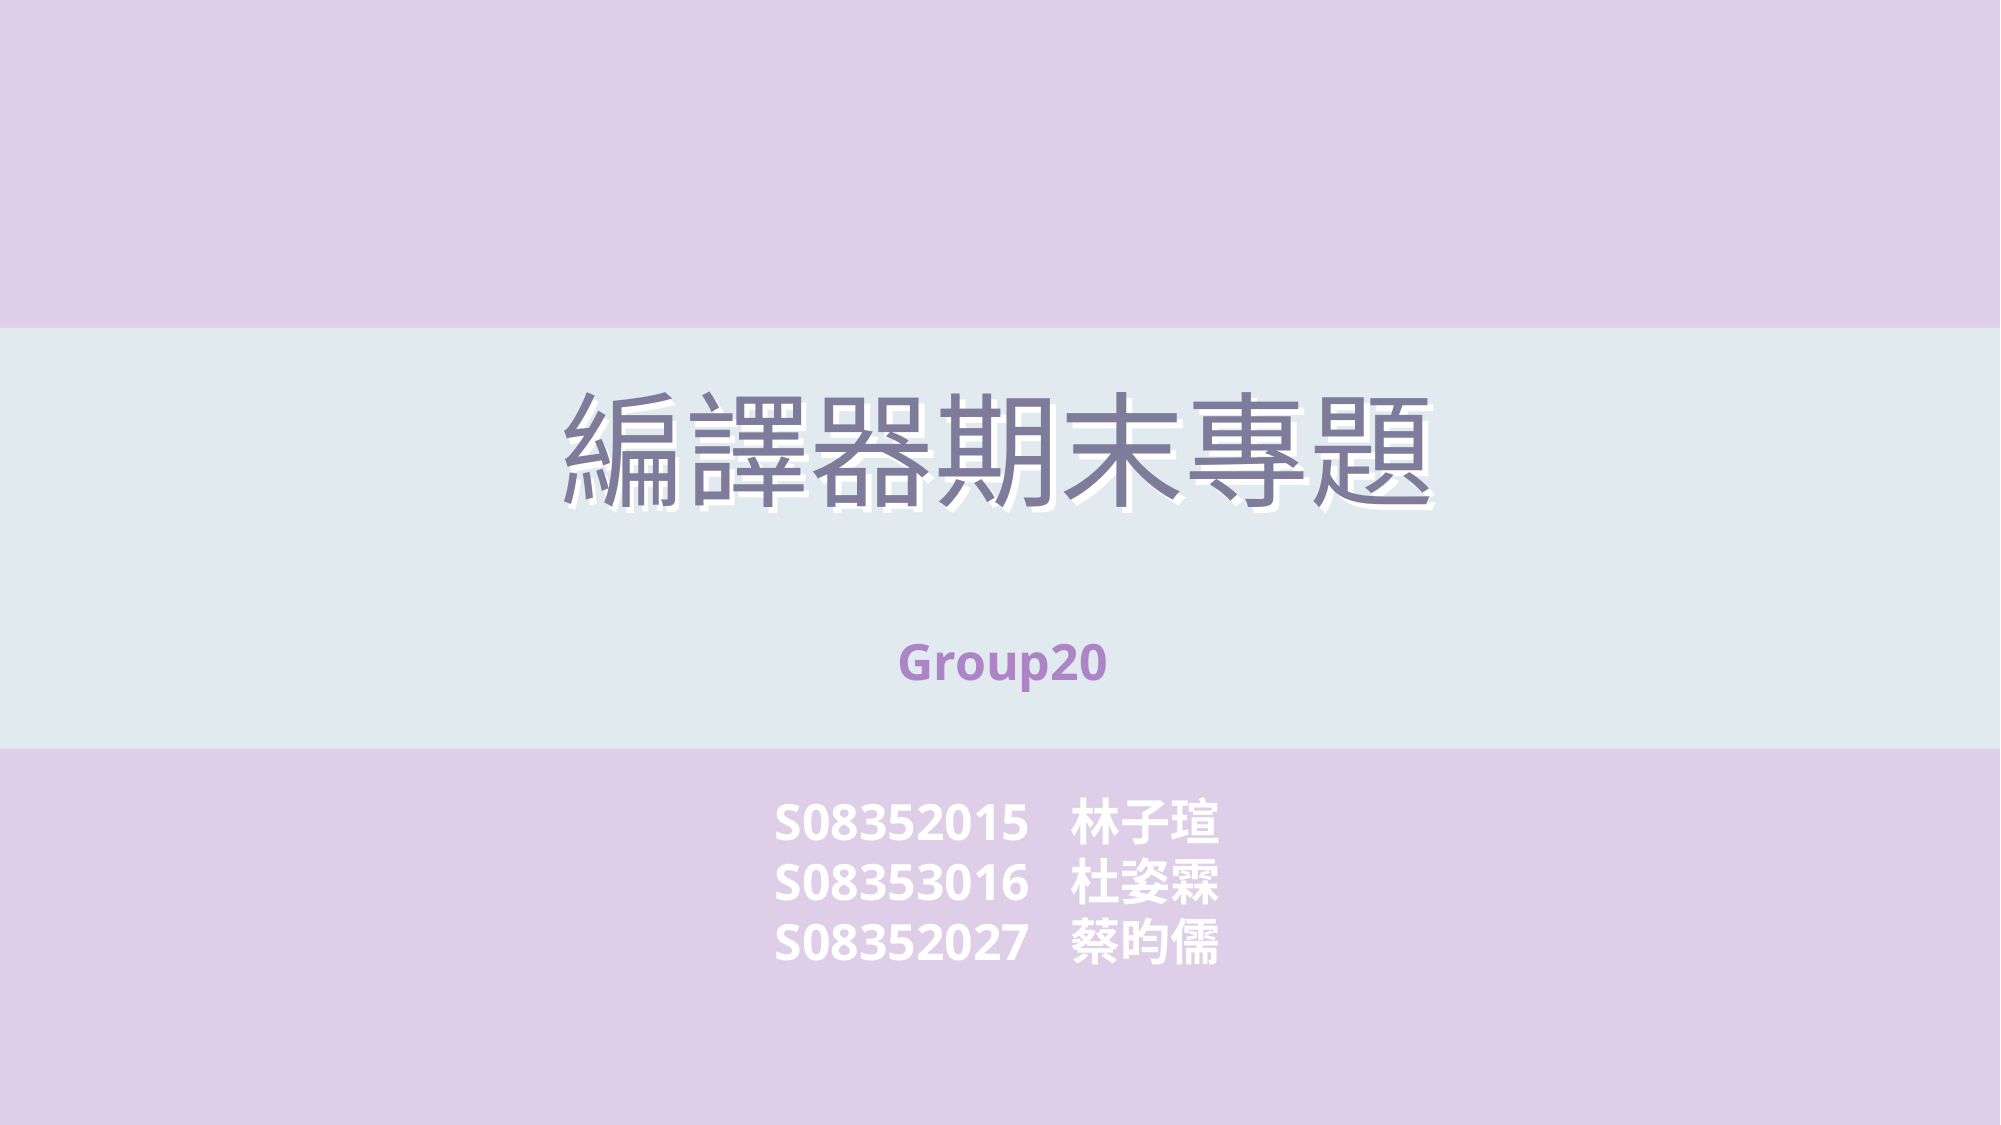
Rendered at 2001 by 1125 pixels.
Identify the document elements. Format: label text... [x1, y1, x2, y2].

text_box 編譯器期末專題 [531, 371, 1474, 536]
text_box [0, 327, 2000, 749]
text_box Group20 [797, 622, 1208, 698]
text_box 編譯器期末專題 [526, 365, 1469, 531]
text_box S08352015 林子瑄 S08353016 杜姿霖 S08352027 蔡昀儒 [585, 783, 1410, 979]
